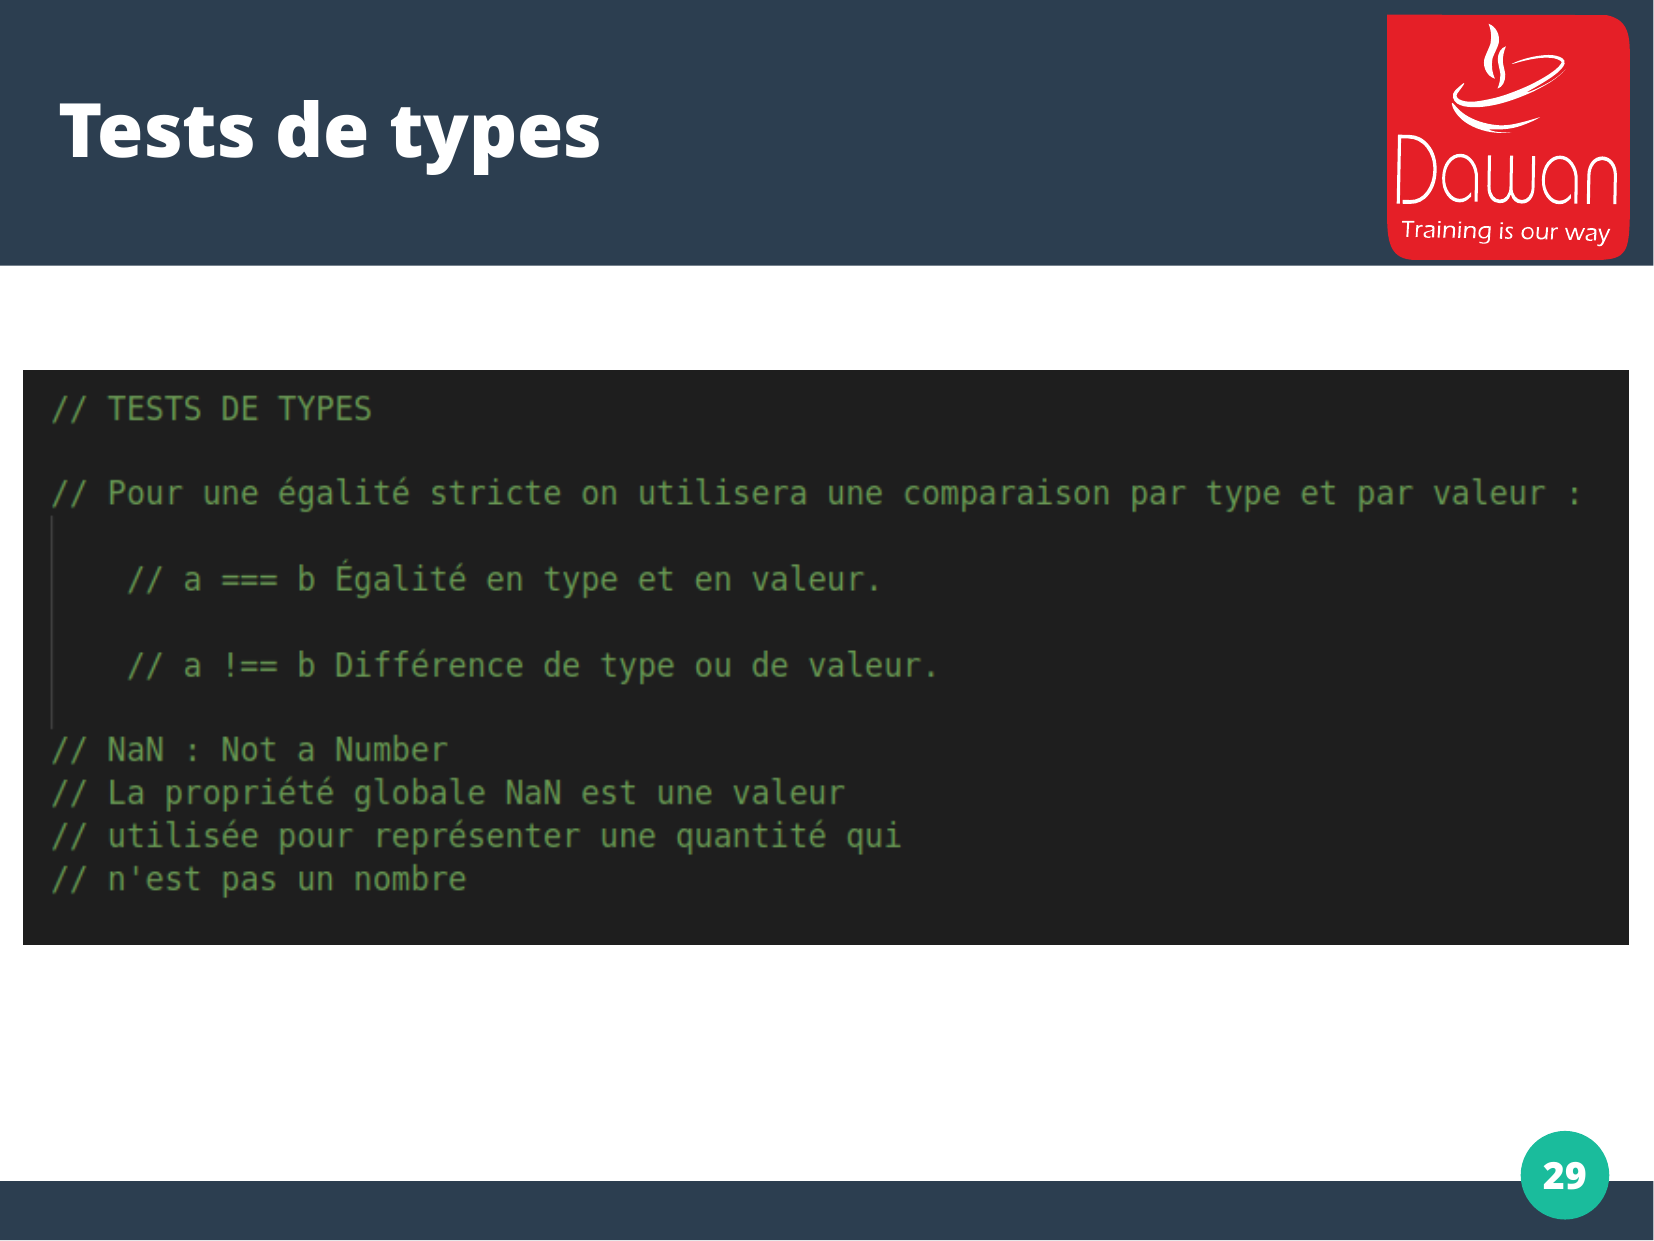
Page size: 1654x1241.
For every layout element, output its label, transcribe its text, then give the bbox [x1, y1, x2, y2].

picture [23, 370, 1629, 945]
title Tests de types [59, 49, 1387, 207]
picture [1387, 14, 1630, 260]
